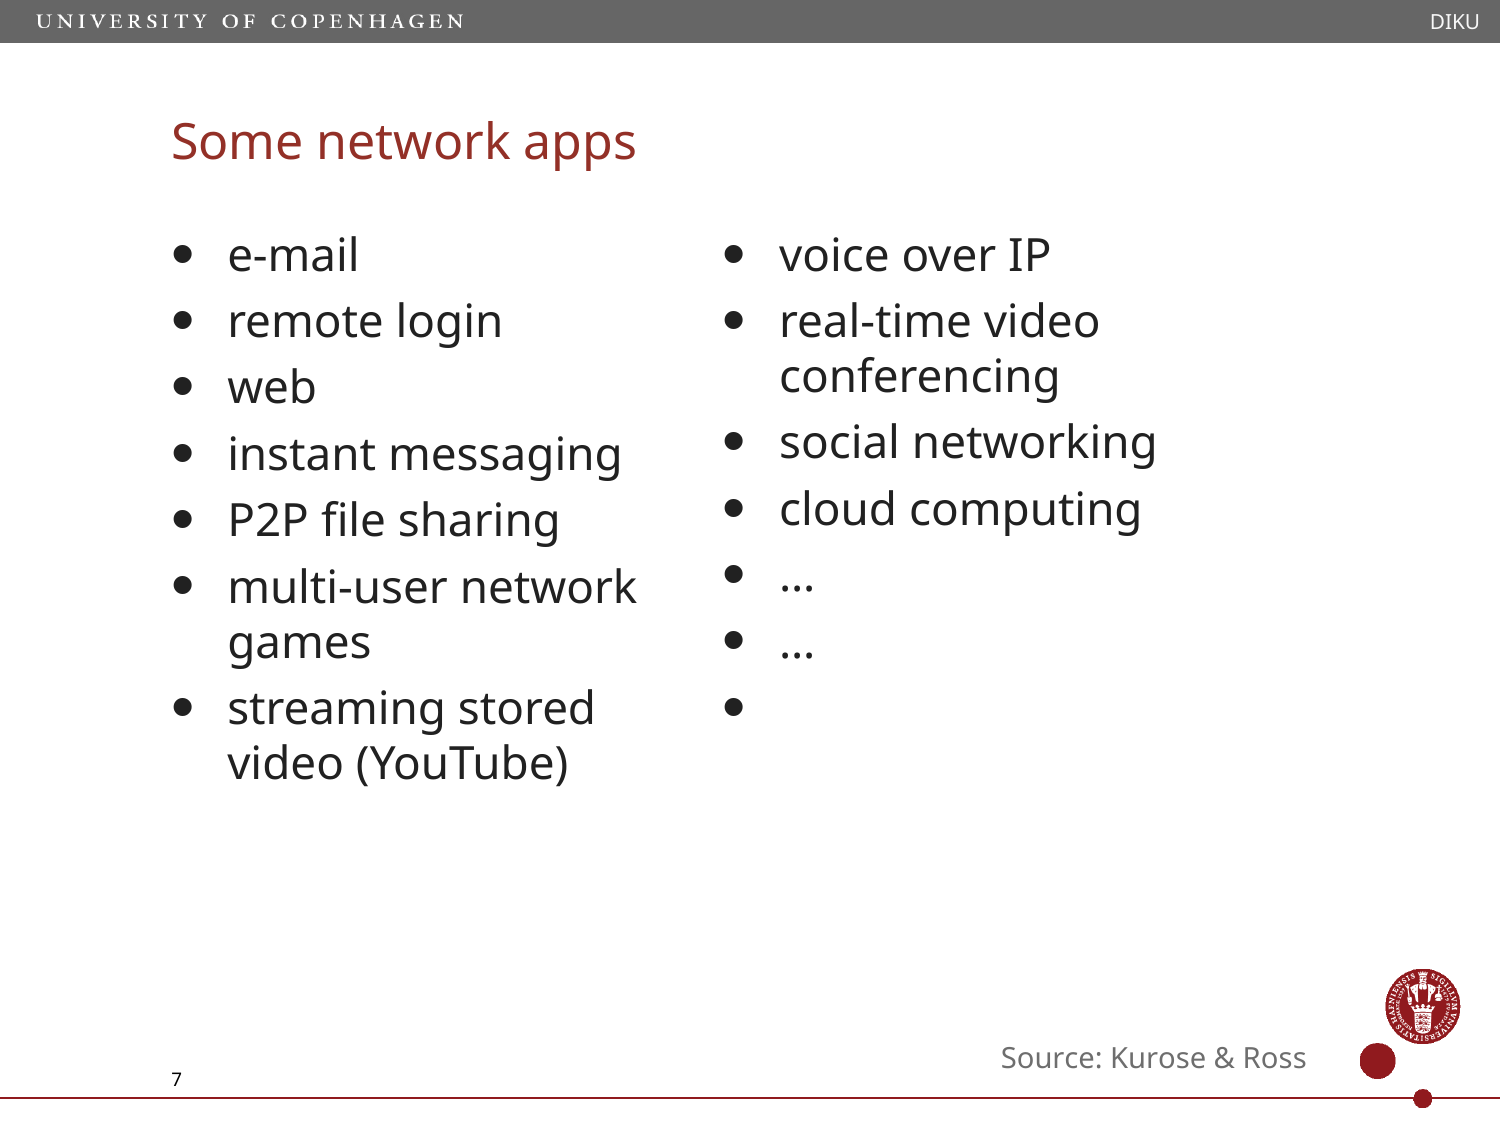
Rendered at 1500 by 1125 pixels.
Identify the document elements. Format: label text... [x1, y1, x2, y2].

list e-mail remote login web instant messaging P2P file sharing multi-user network games streaming stored video (YouTube) [171, 225, 698, 961]
picture [0, 910, 1500, 1122]
text_box Source: Kurose & Ross [986, 1031, 1376, 1083]
text_box DIKU [469, 0, 1495, 43]
list voice over IP real-time video conferencing social networking cloud computing … … [722, 225, 1251, 961]
text_box <number> [171, 1067, 522, 1092]
title Some network apps [171, 75, 1329, 171]
